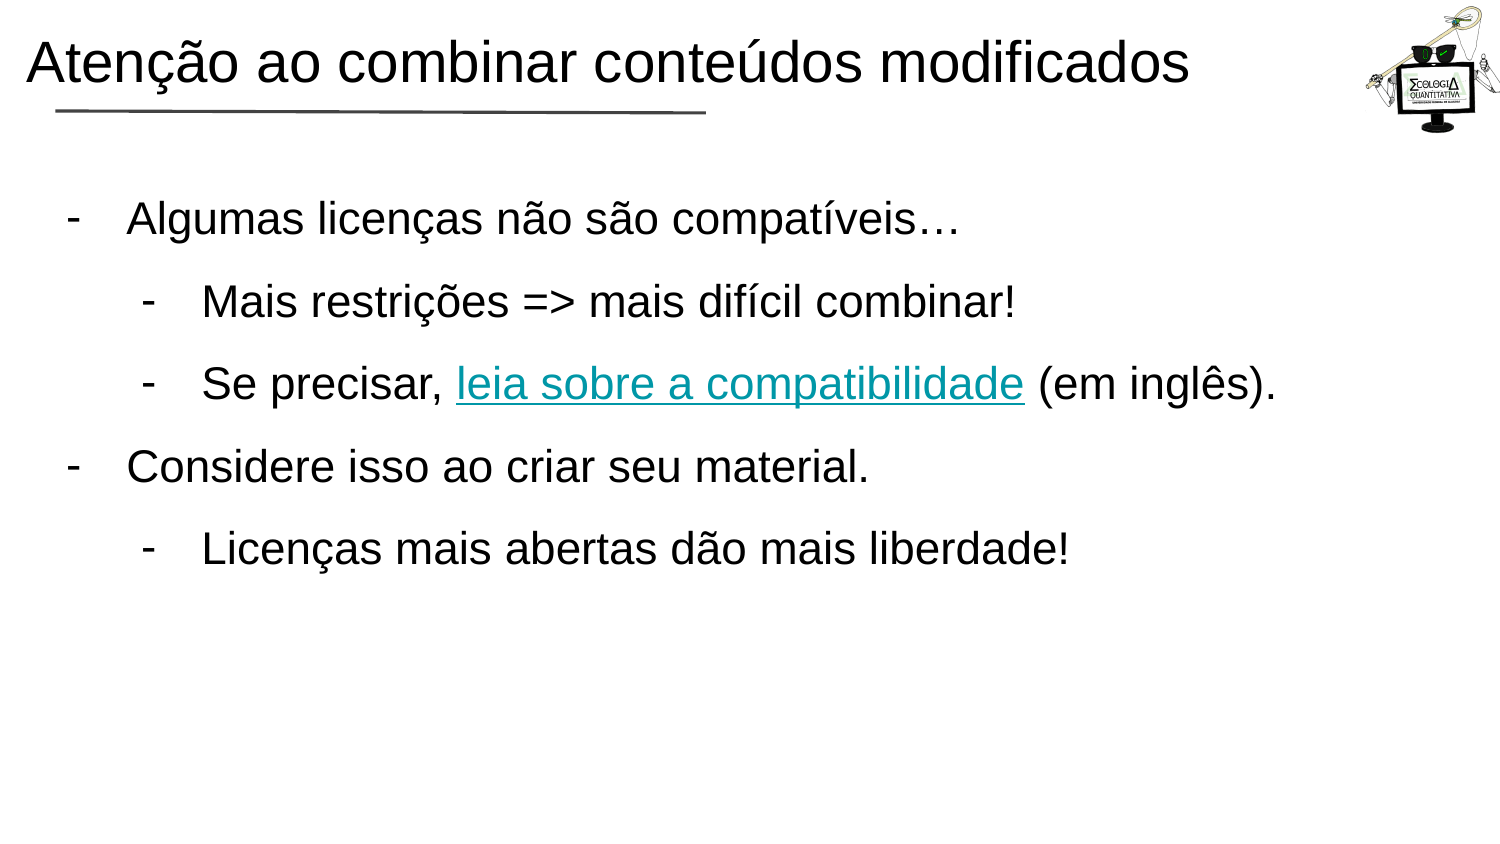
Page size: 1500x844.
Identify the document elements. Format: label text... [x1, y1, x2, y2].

text_box Atenção ao combinar conteúdos modificados [11, 9, 1210, 117]
text_box Algumas licenças não são compatíveis… Mais restrições => mais difícil combinar! Se precisar, leia sobre a compatibilidade (em inglês). Considere isso ao criar seu material. Licenças mais abertas dão mais liberdade! [36, 146, 1412, 801]
picture [1365, 3, 1500, 135]
